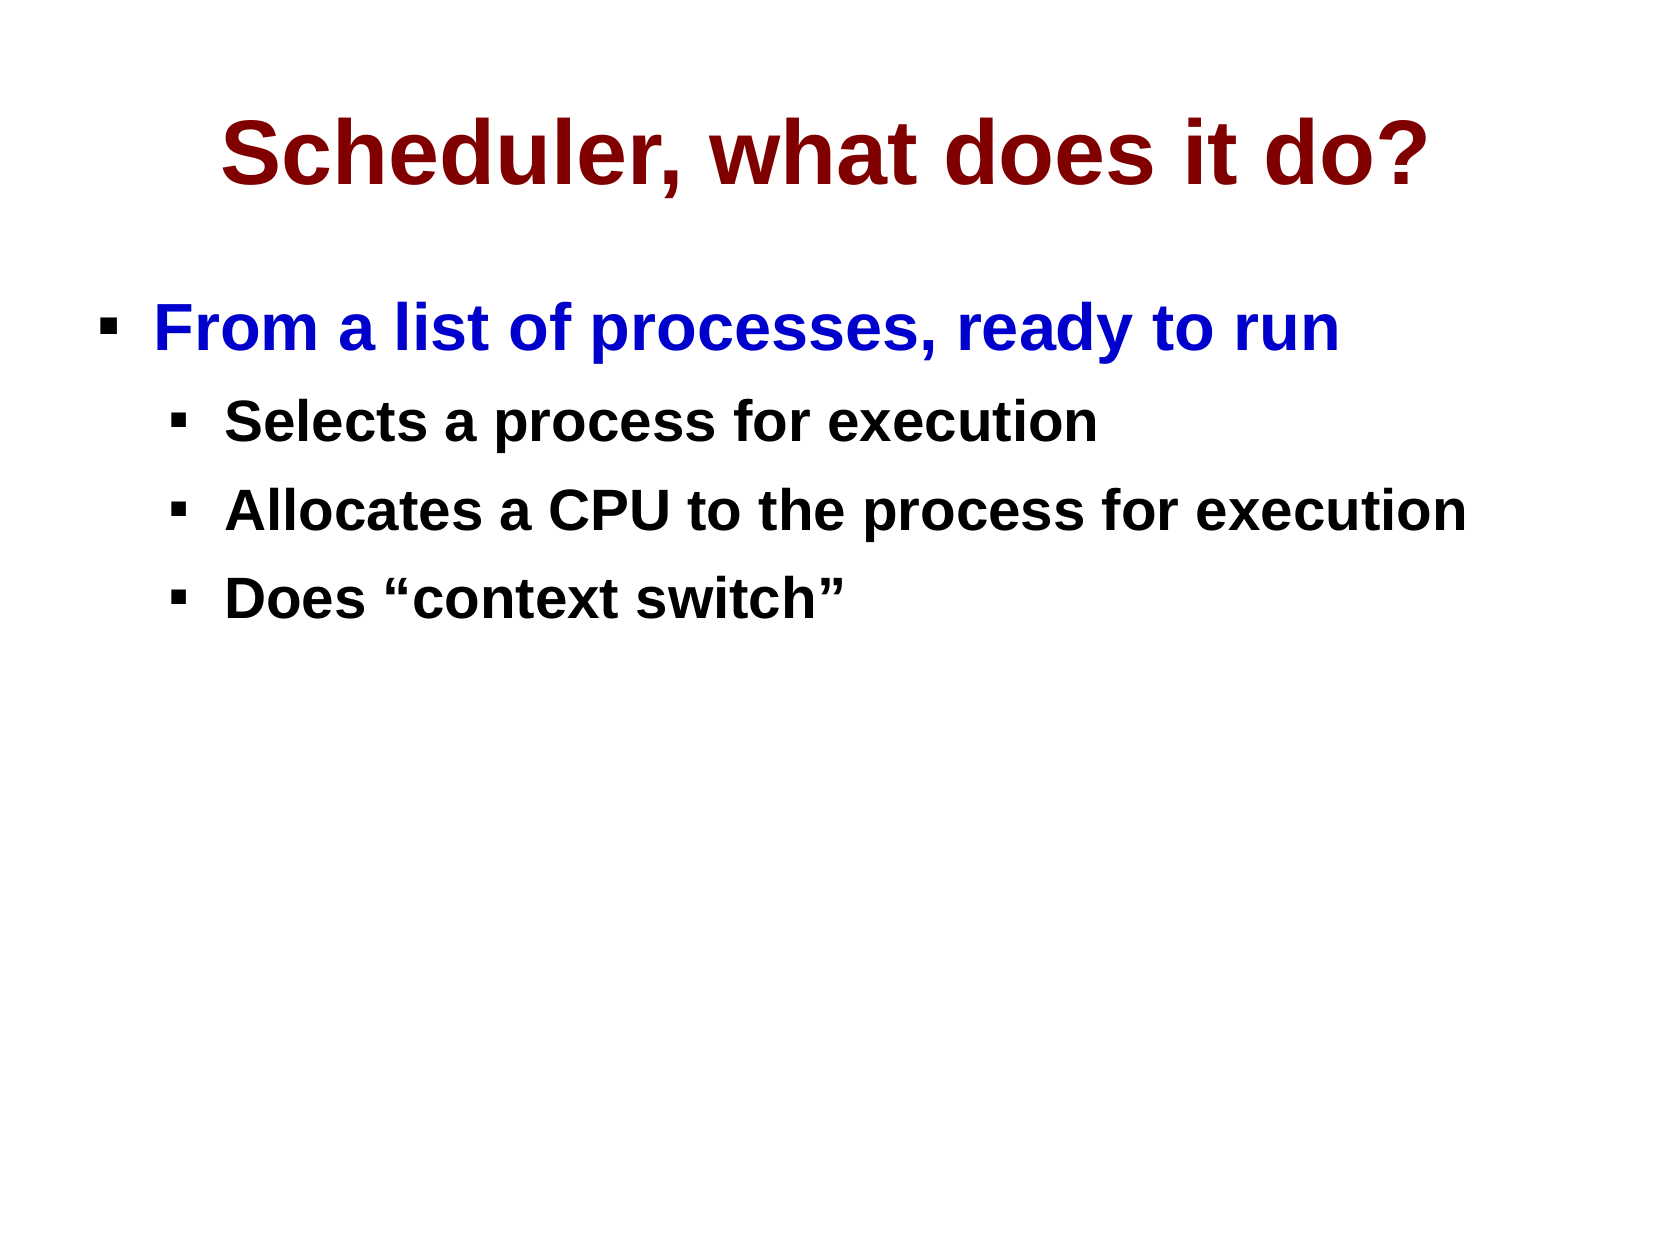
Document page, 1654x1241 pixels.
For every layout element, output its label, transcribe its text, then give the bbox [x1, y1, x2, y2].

list From a list of processes, ready to run Selects a process for execution Allocates a CPU to the process for execution Does “context switch” [82, 290, 1571, 1010]
title Scheduler, what does it do? [82, 49, 1571, 257]
